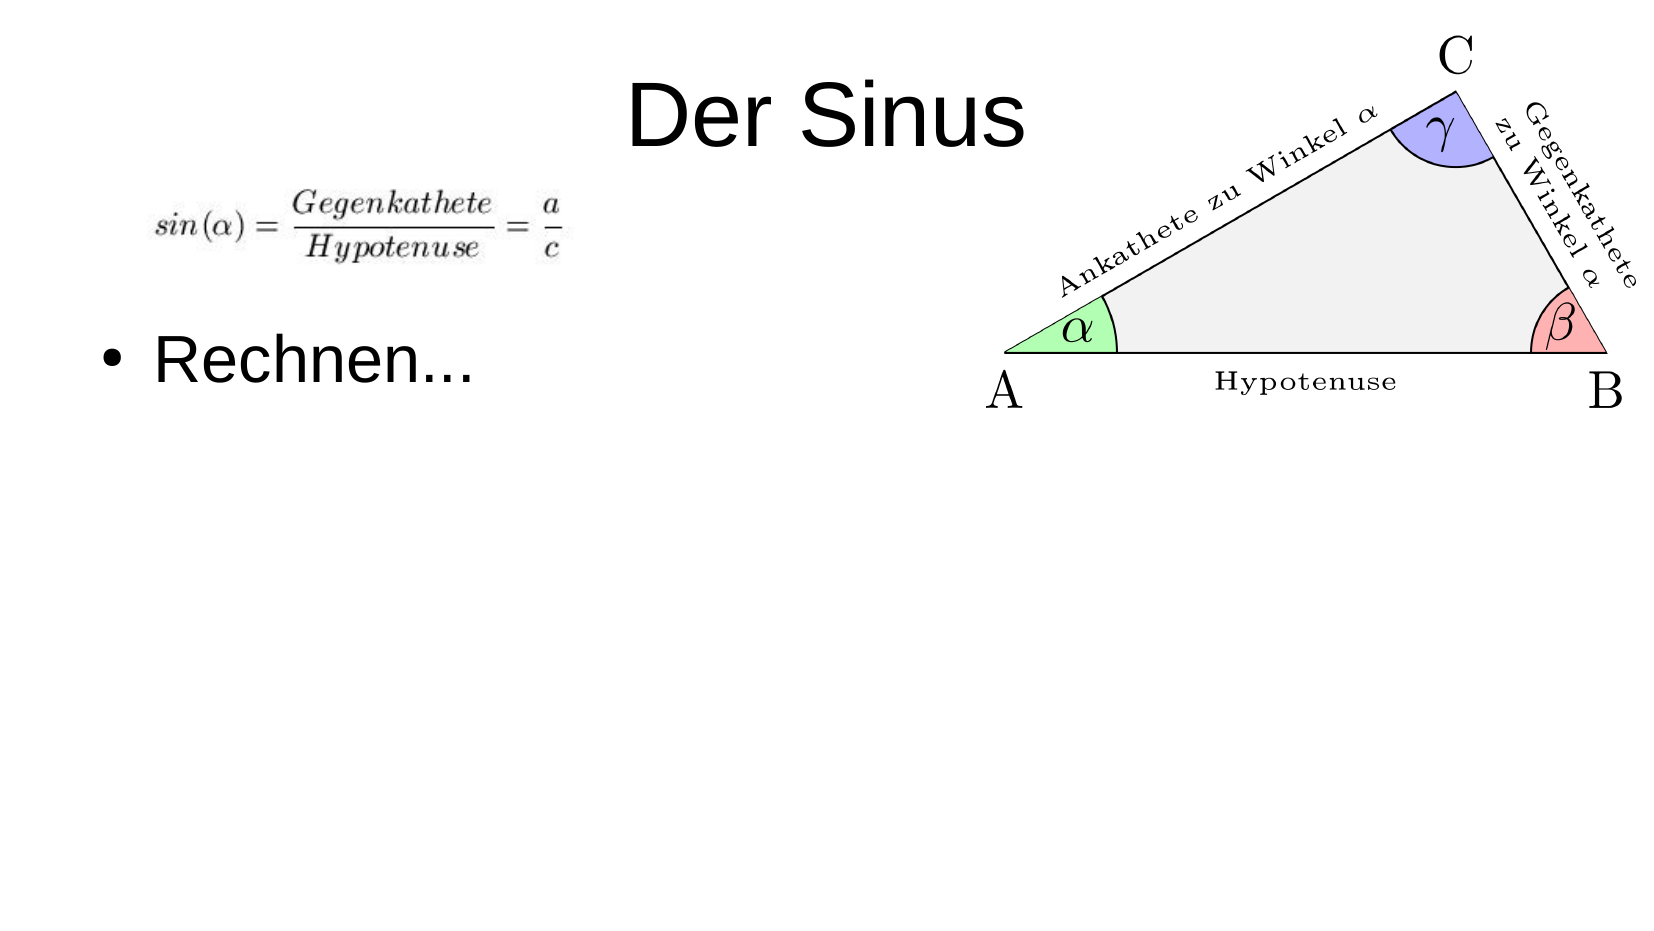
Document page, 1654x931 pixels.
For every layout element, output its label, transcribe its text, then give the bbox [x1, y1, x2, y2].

title Der Sinus [82, 37, 974, 193]
list Rechnen... [82, 217, 1571, 758]
picture [147, 177, 578, 274]
picture [974, 29, 1645, 414]
